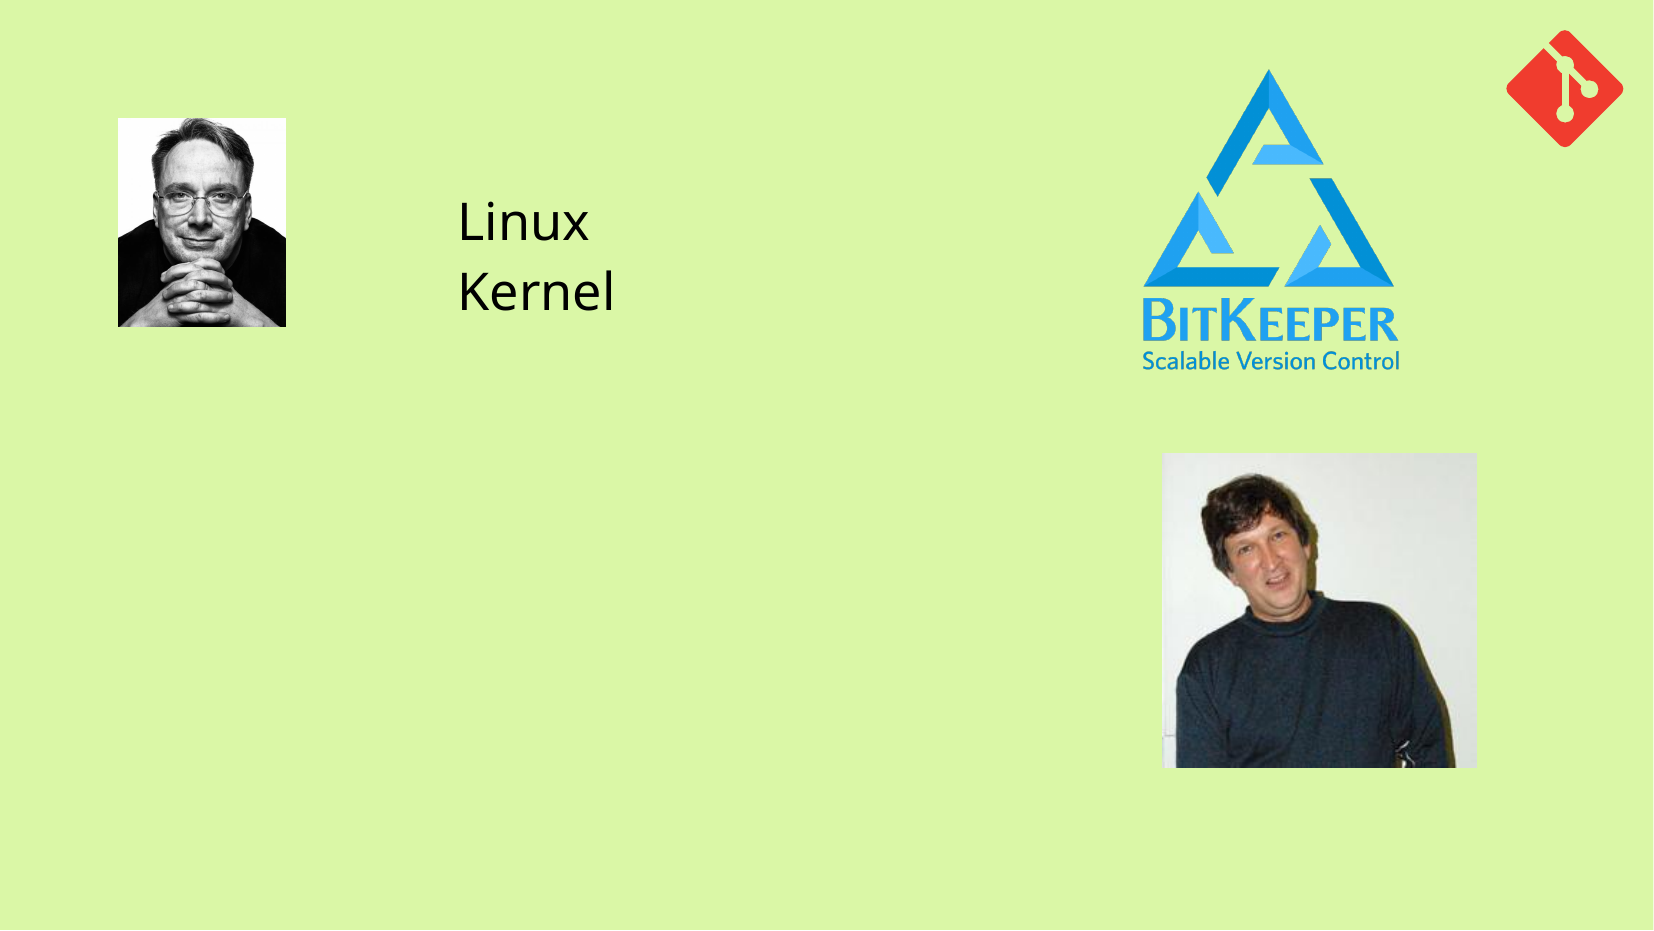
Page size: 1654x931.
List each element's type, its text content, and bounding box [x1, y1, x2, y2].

picture [118, 118, 286, 327]
picture [1122, 58, 1418, 398]
picture [1162, 453, 1477, 768]
picture [1505, 29, 1625, 148]
text_box Linux Kernel [442, 177, 650, 321]
